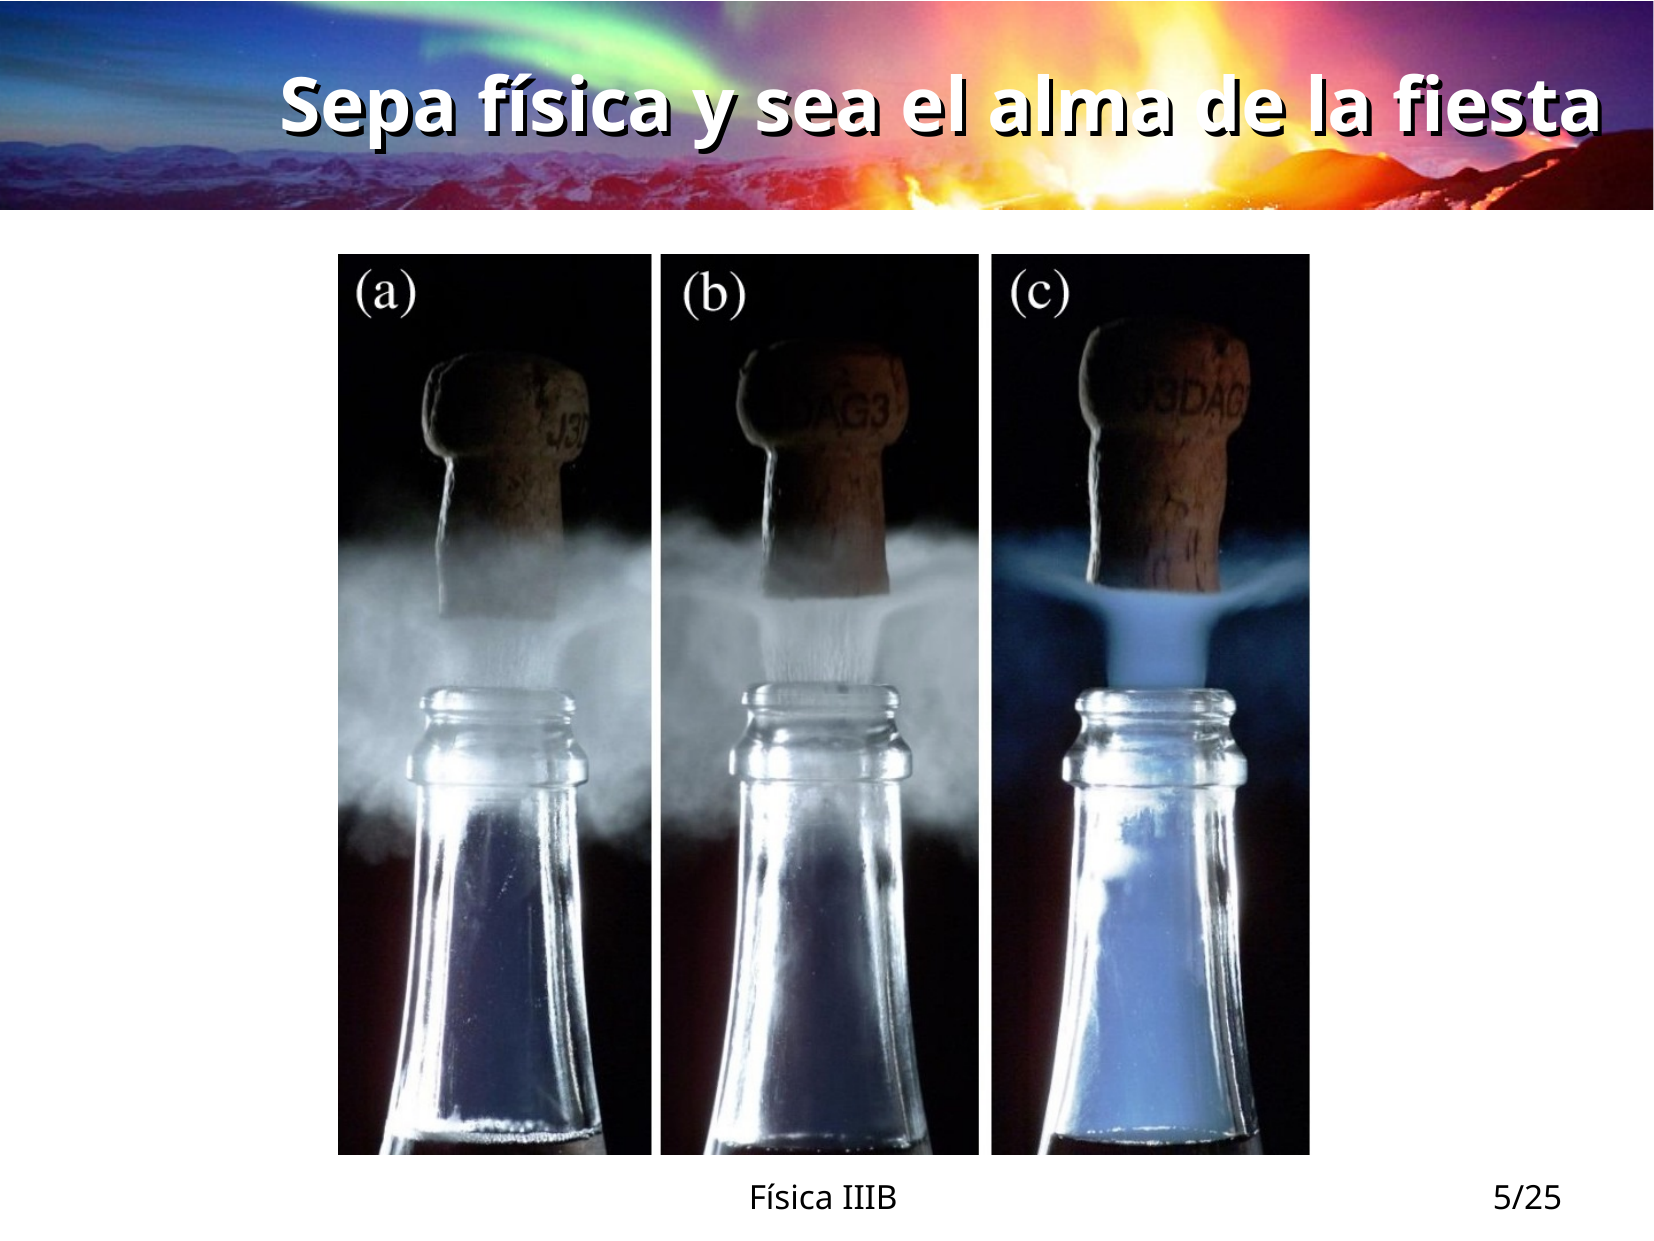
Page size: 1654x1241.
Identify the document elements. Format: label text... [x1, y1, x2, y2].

picture [338, 254, 1312, 1156]
title Sepa física y sea el alma de la fiesta [45, 15, 1606, 191]
picture [0, 1, 1654, 210]
